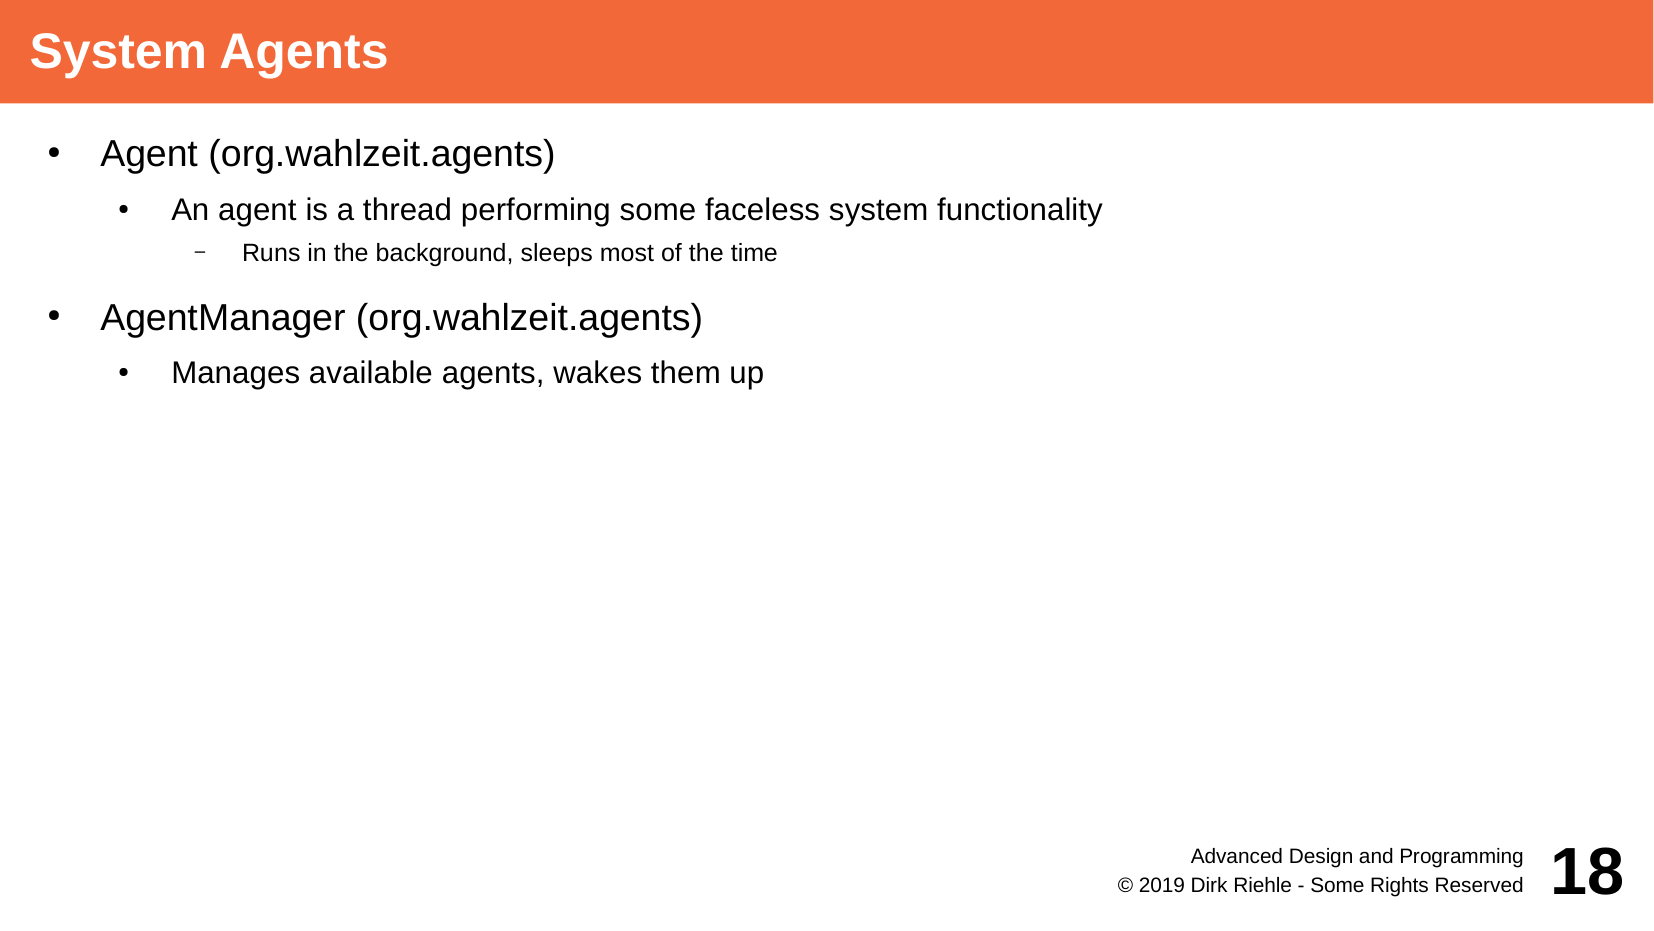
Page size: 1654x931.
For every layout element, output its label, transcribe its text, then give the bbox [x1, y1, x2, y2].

title System Agents [0, 0, 1654, 104]
list Agent (org.wahlzeit.agents) An agent is a thread performing some faceless system functionality Runs in the background, sleeps most of the time AgentManager (org.wahlzeit.agents) Manages available agents, wakes them up [29, 132, 1625, 813]
